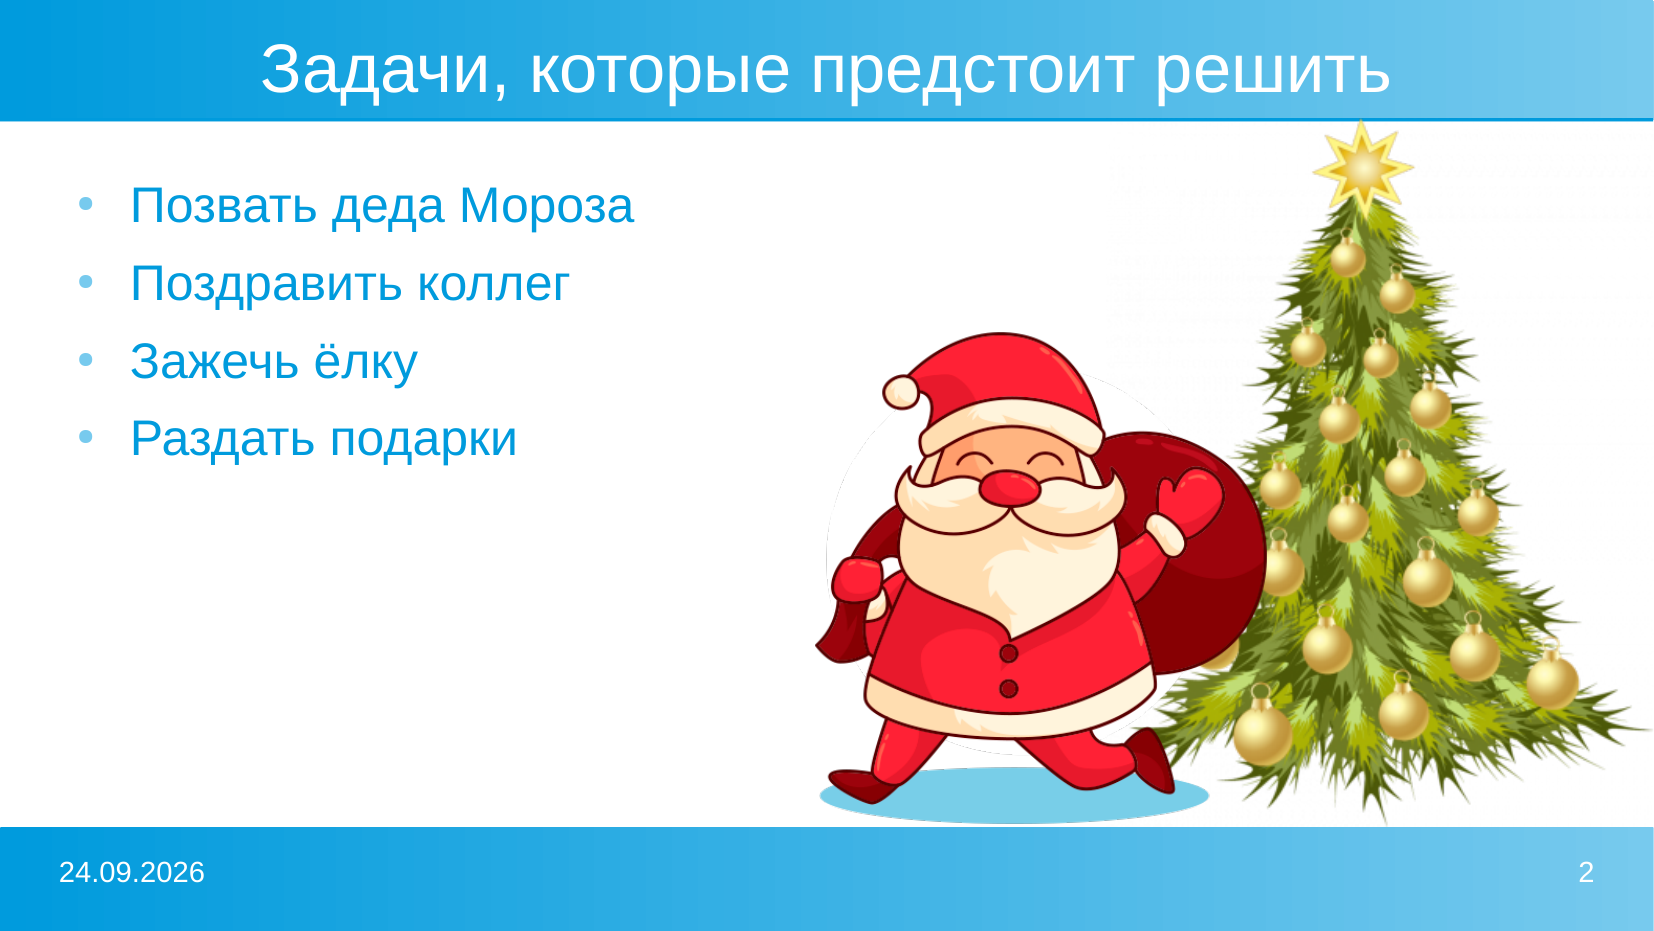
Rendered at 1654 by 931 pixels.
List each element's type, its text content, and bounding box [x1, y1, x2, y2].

list Позвать деда Мороза Поздравить коллег Зажечь ёлку Раздать подарки [59, 177, 1106, 768]
title Задачи, которые предстоит решить [59, 29, 1595, 108]
picture [810, 120, 1654, 827]
